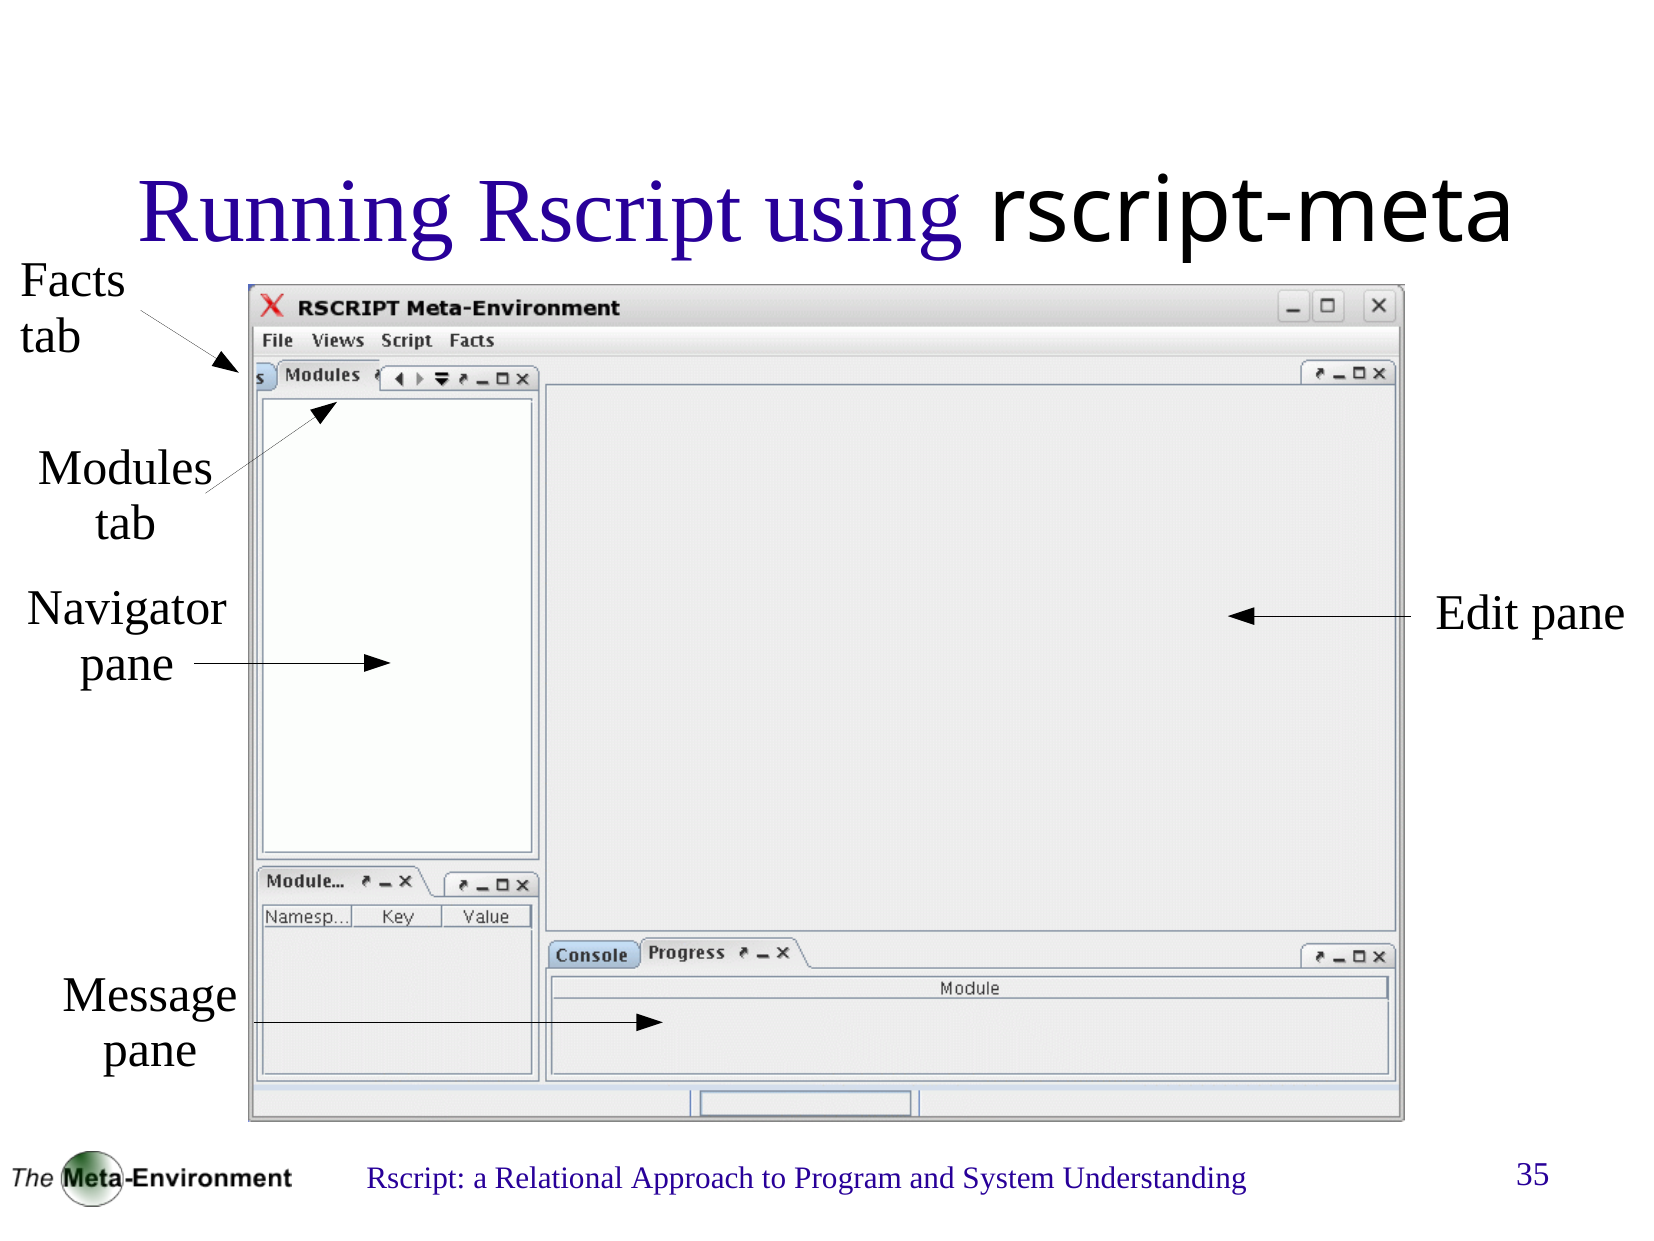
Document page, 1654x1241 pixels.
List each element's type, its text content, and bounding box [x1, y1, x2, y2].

picture [248, 284, 1405, 1122]
text_box Navigator pane [26, 580, 228, 692]
text_box Message pane [62, 966, 238, 1078]
text_box Modules tab [37, 439, 214, 551]
picture [12, 1151, 292, 1207]
text_box Edit pane [1435, 584, 1627, 641]
text_box Facts tab [20, 252, 127, 363]
title Running Rscript using rscript-meta [121, 102, 1534, 311]
